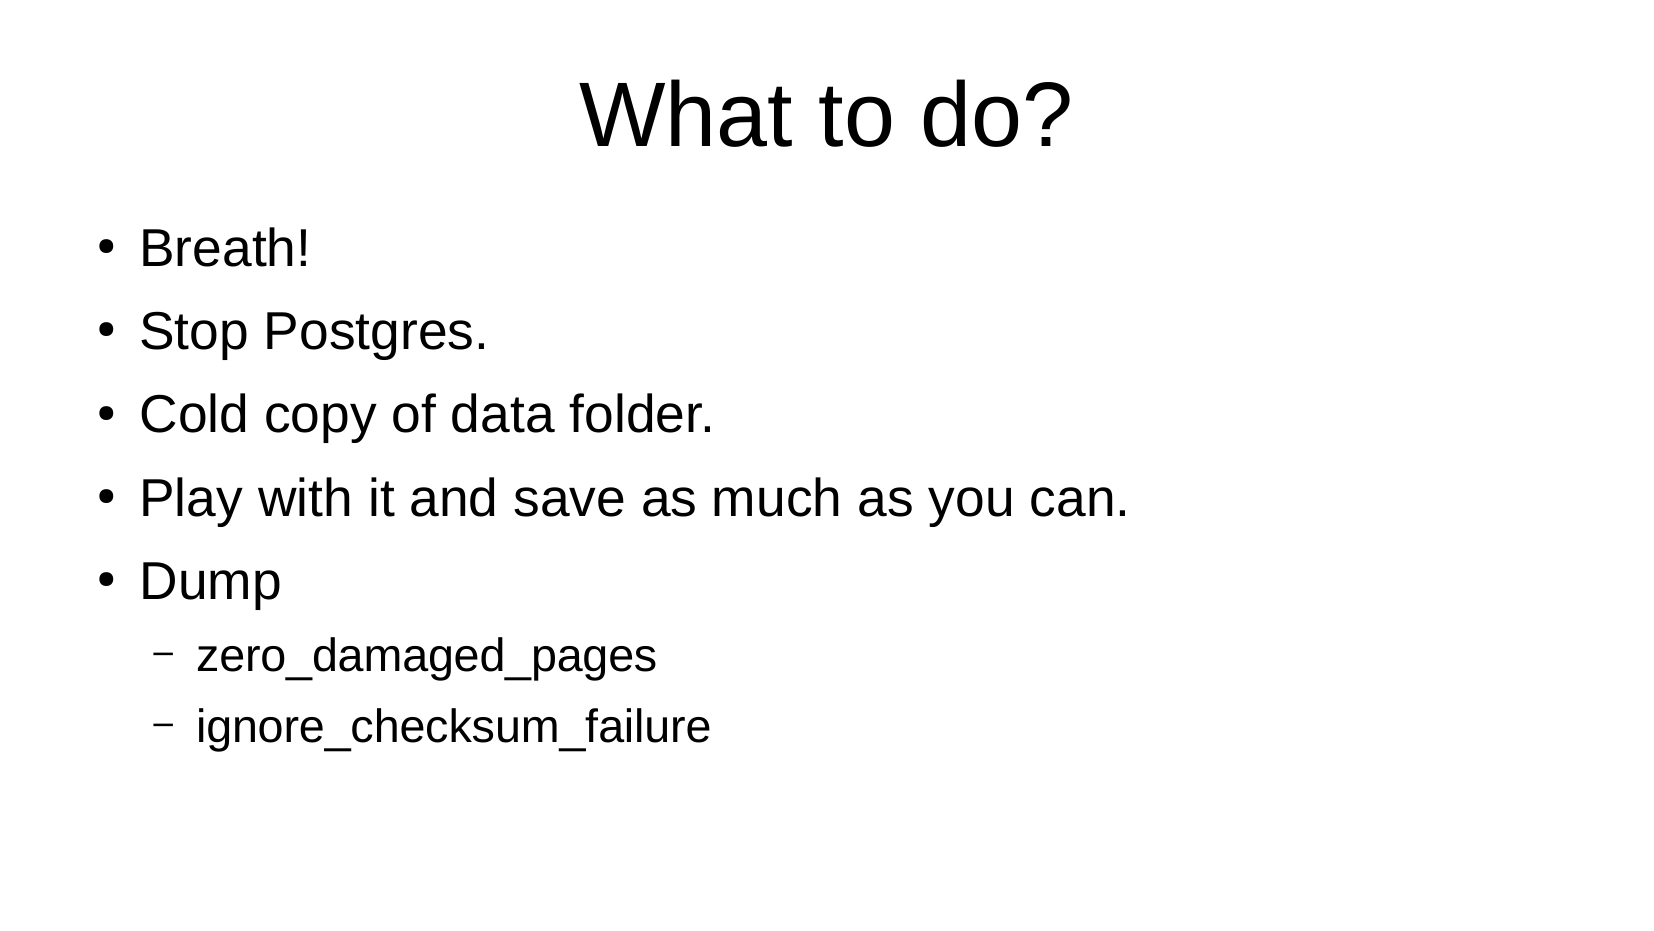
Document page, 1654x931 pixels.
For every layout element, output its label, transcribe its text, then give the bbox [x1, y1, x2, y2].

title What to do? [82, 37, 1571, 193]
list Breath! Stop Postgres. Cold copy of data folder. Play with it and save as much as you can. Dump zero_damaged_pages ignore_checksum_failure [82, 217, 1571, 758]
